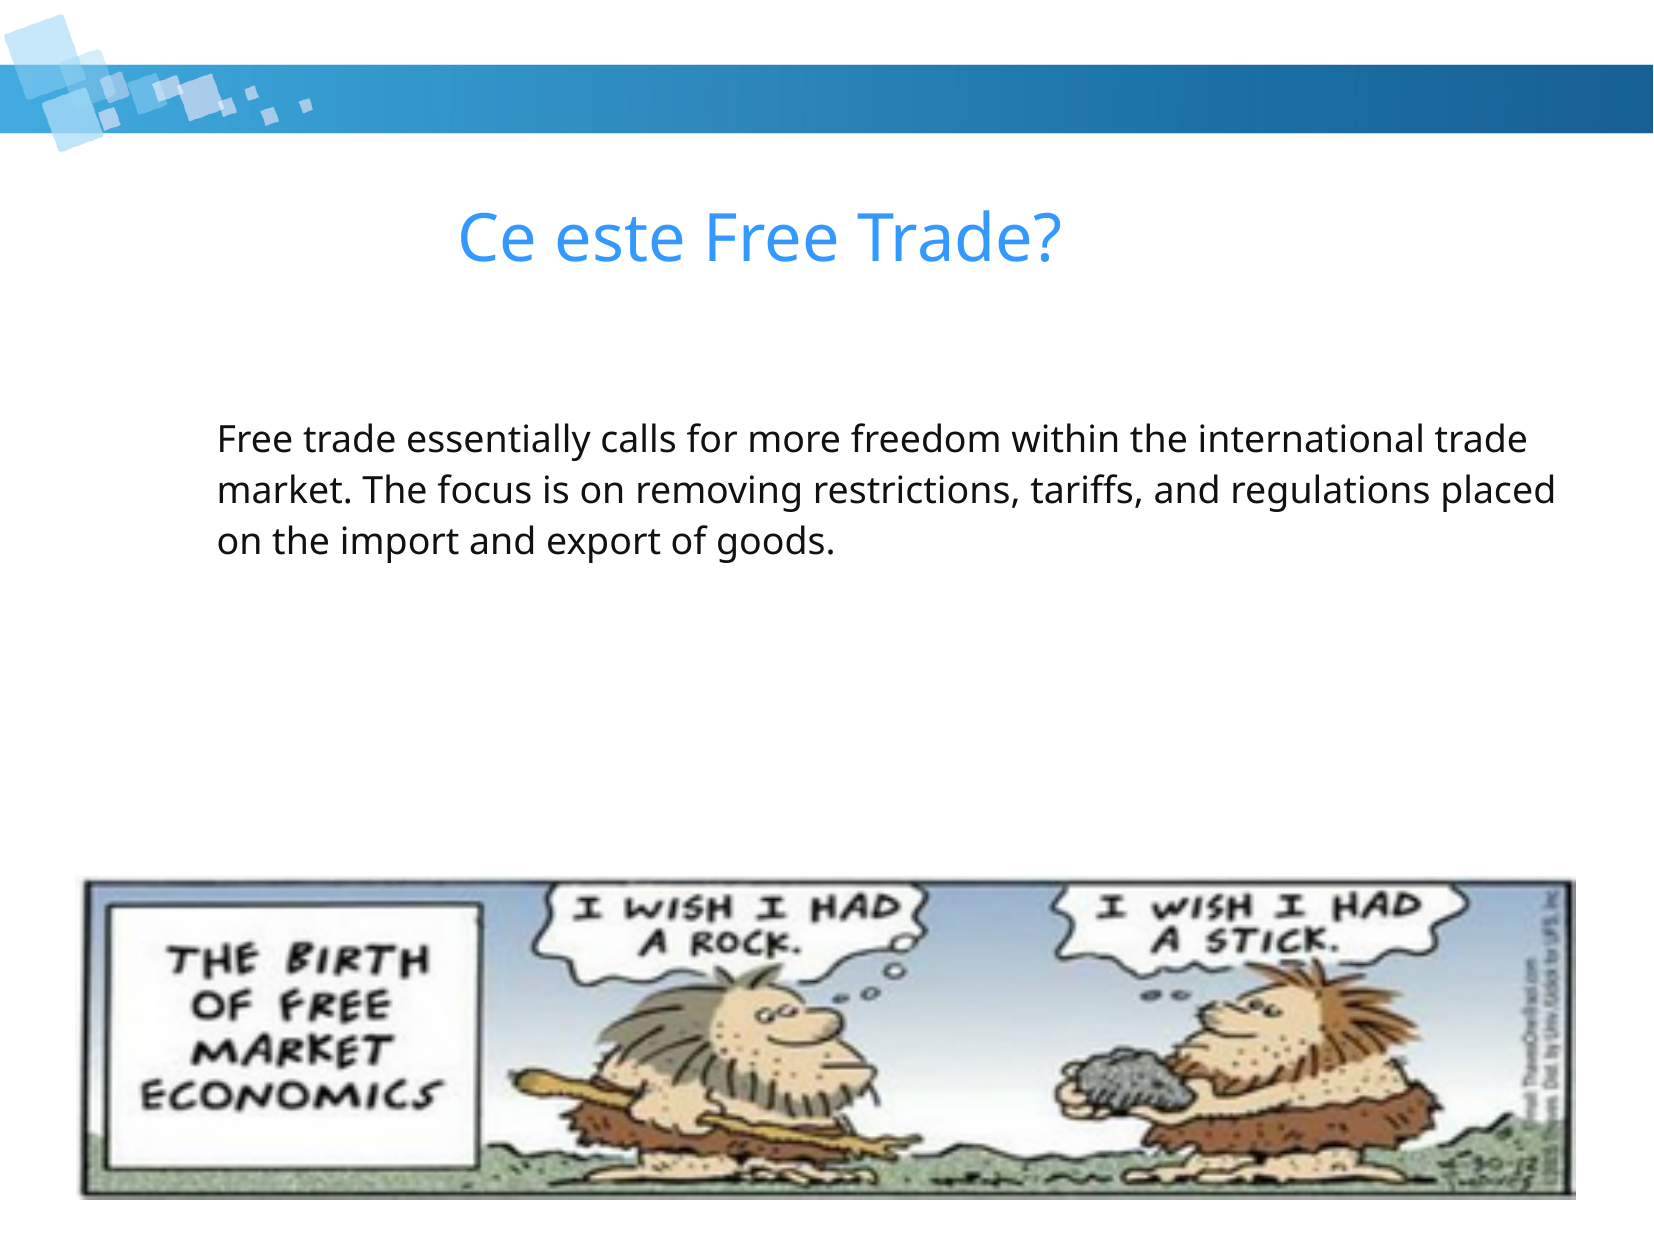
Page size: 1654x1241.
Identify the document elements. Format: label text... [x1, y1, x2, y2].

picture [0, 0, 1653, 1238]
title Ce este Free Trade? [82, 139, 1571, 332]
list Free trade essentially calls for more freedom within the international trade market. The focus is on removing restrictions, tariffs, and regulations placed on the import and export of goods. [75, 412, 1564, 713]
